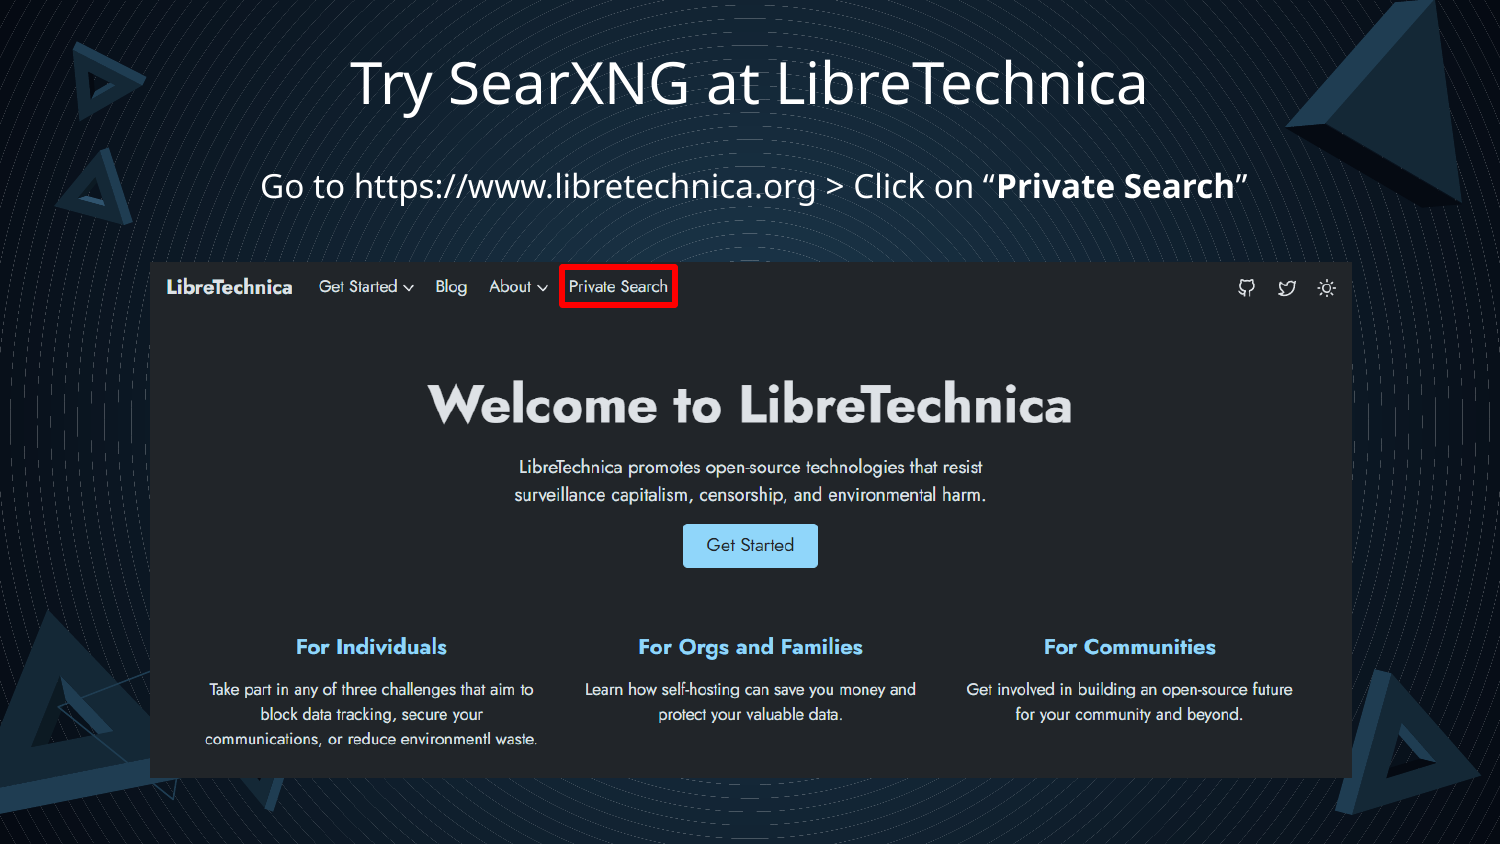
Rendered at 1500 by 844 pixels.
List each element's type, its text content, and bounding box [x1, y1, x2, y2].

title Try SearXNG at LibreTechnica [116, 57, 1383, 106]
picture [150, 262, 1352, 778]
list Go to https://www.libretechnica.org > Click on “Private Search” [104, 131, 1396, 239]
